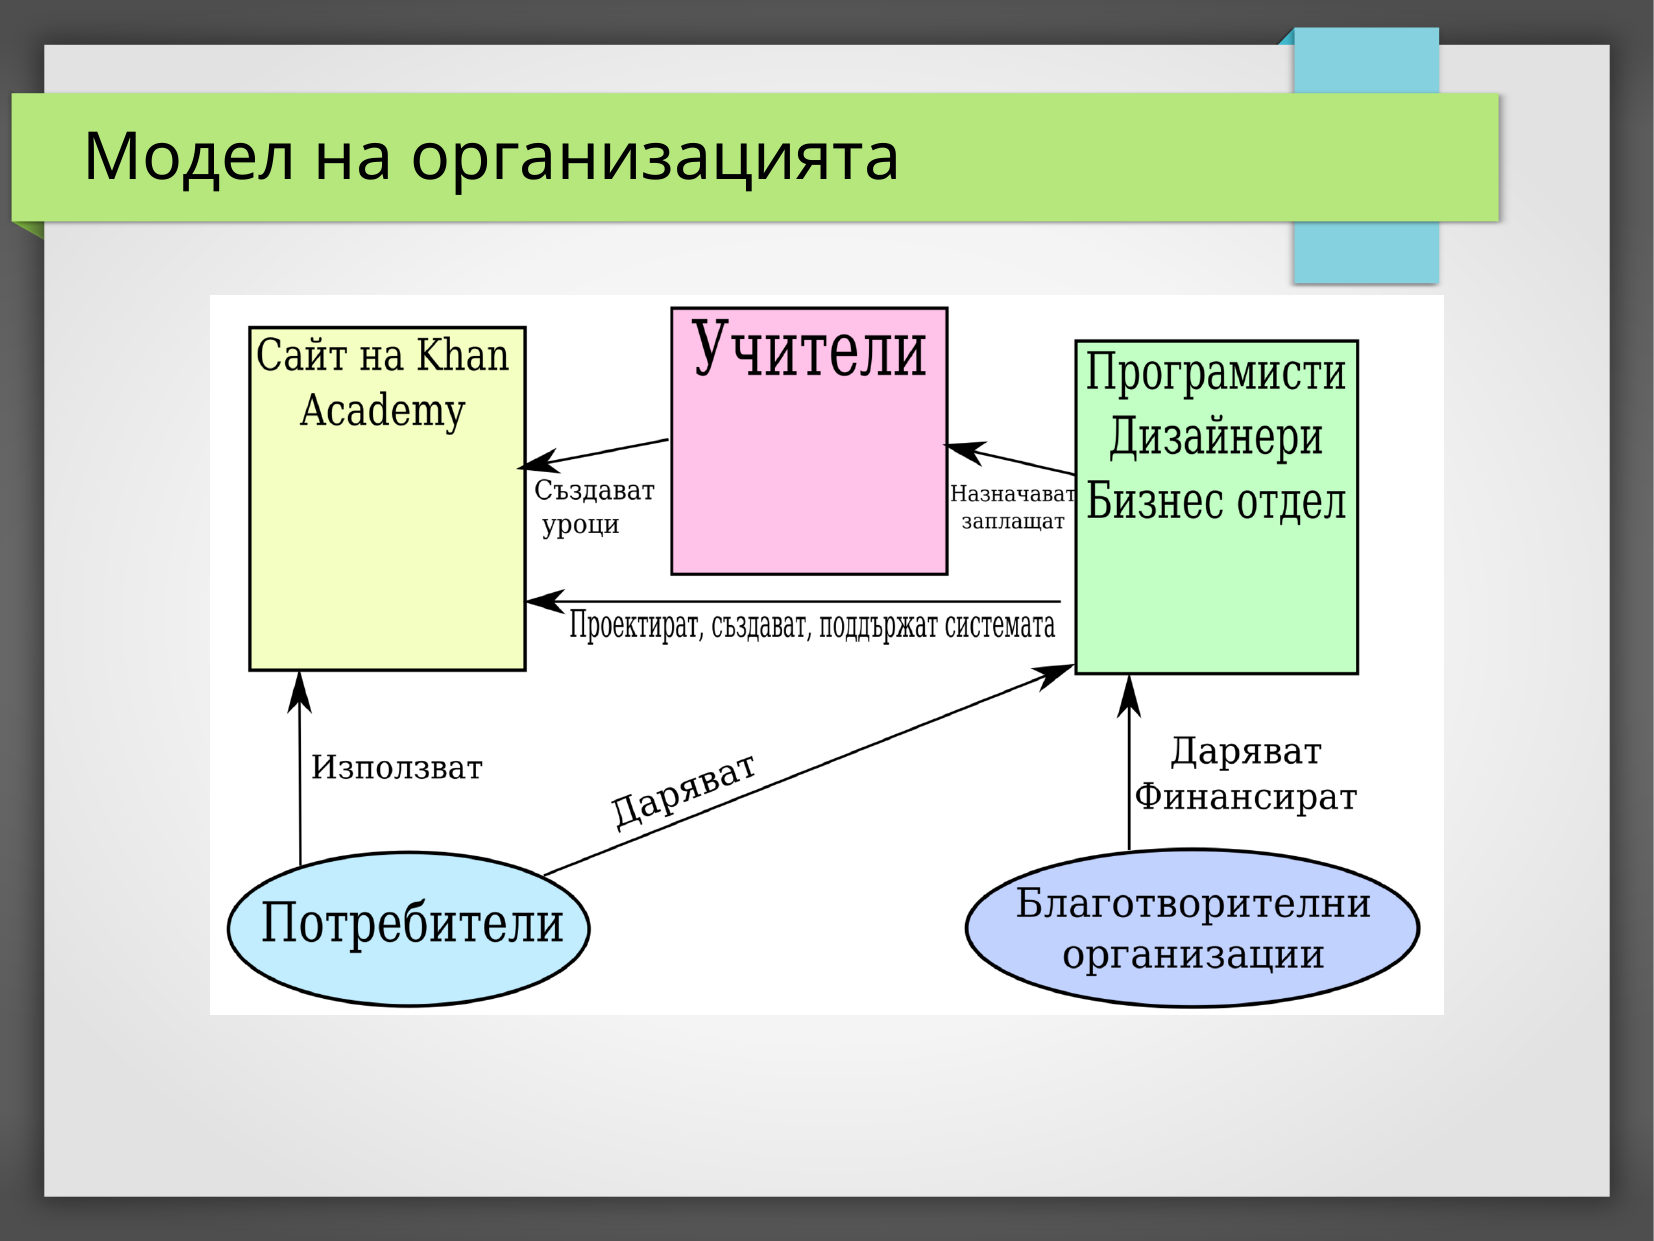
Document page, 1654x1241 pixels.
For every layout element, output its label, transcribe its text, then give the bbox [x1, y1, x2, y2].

title Модел на организацията [82, 94, 1264, 213]
picture [0, 0, 1654, 1241]
